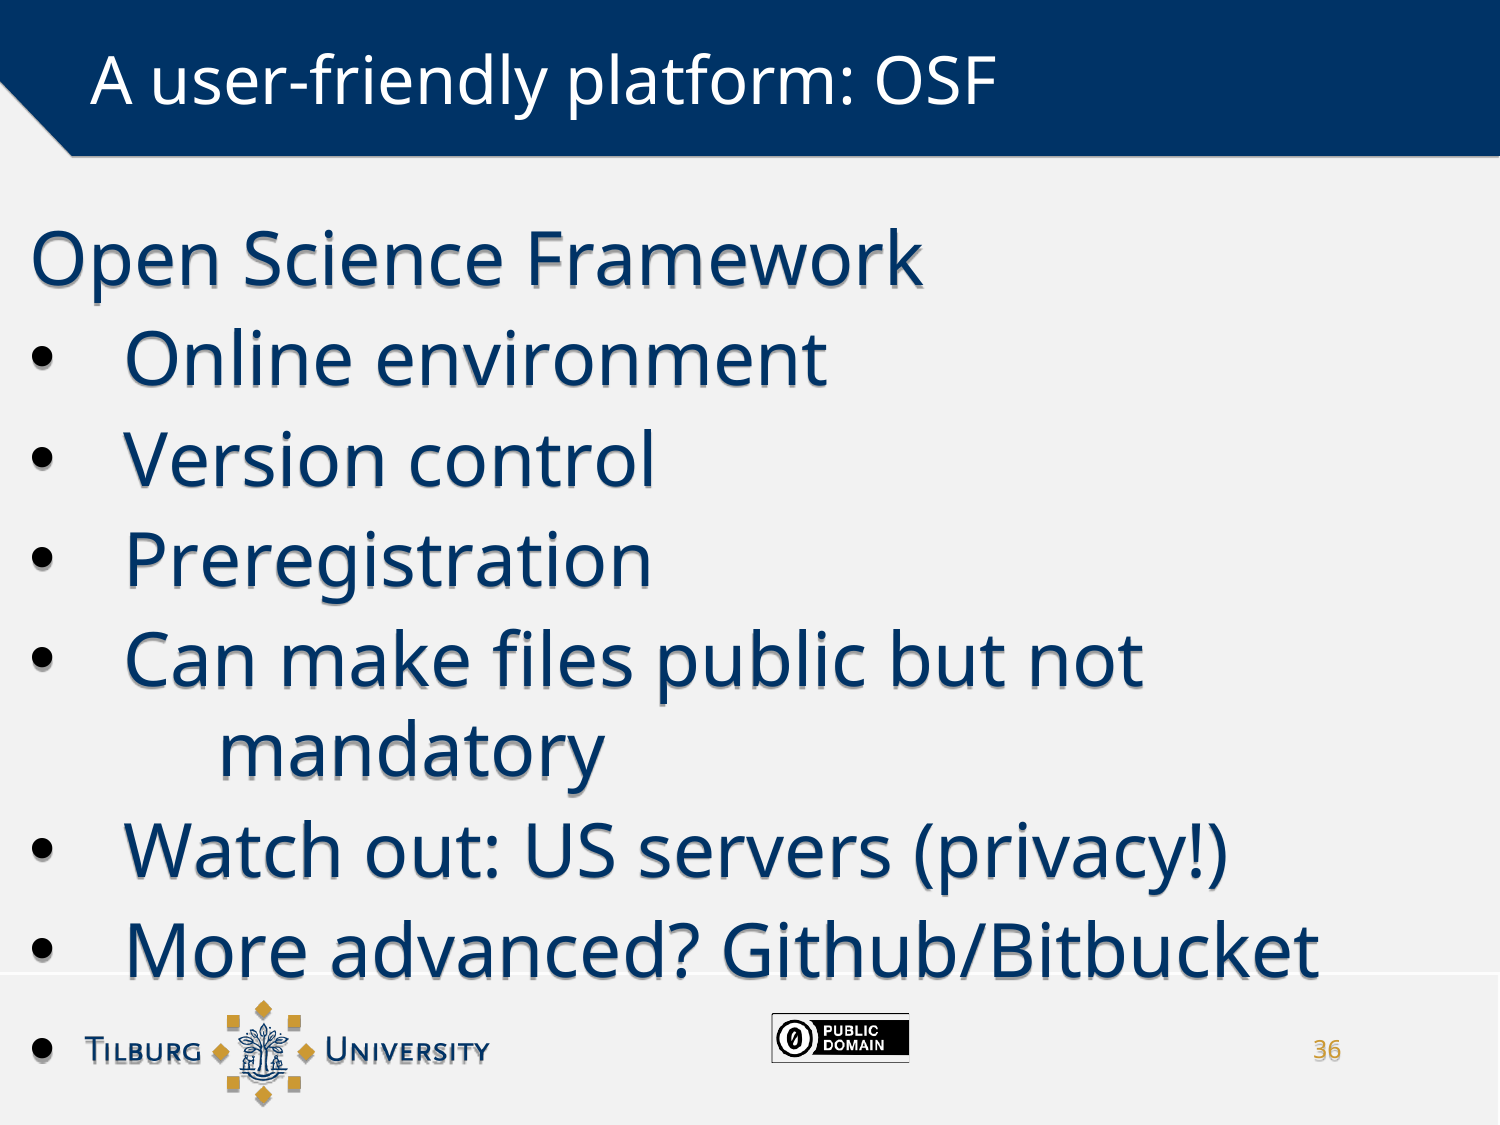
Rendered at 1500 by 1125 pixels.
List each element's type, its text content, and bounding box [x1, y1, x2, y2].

title A user-friendly platform: OSF [75, 0, 1426, 156]
text_box [1298, 1026, 1426, 1087]
text_box Open Science Framework Online environment Version control Preregistration Can make files public but not mandatory Watch out: US servers (privacy!) More advanced? Github/Bitbucket [14, 202, 1450, 971]
text_box [772, 1014, 909, 1062]
